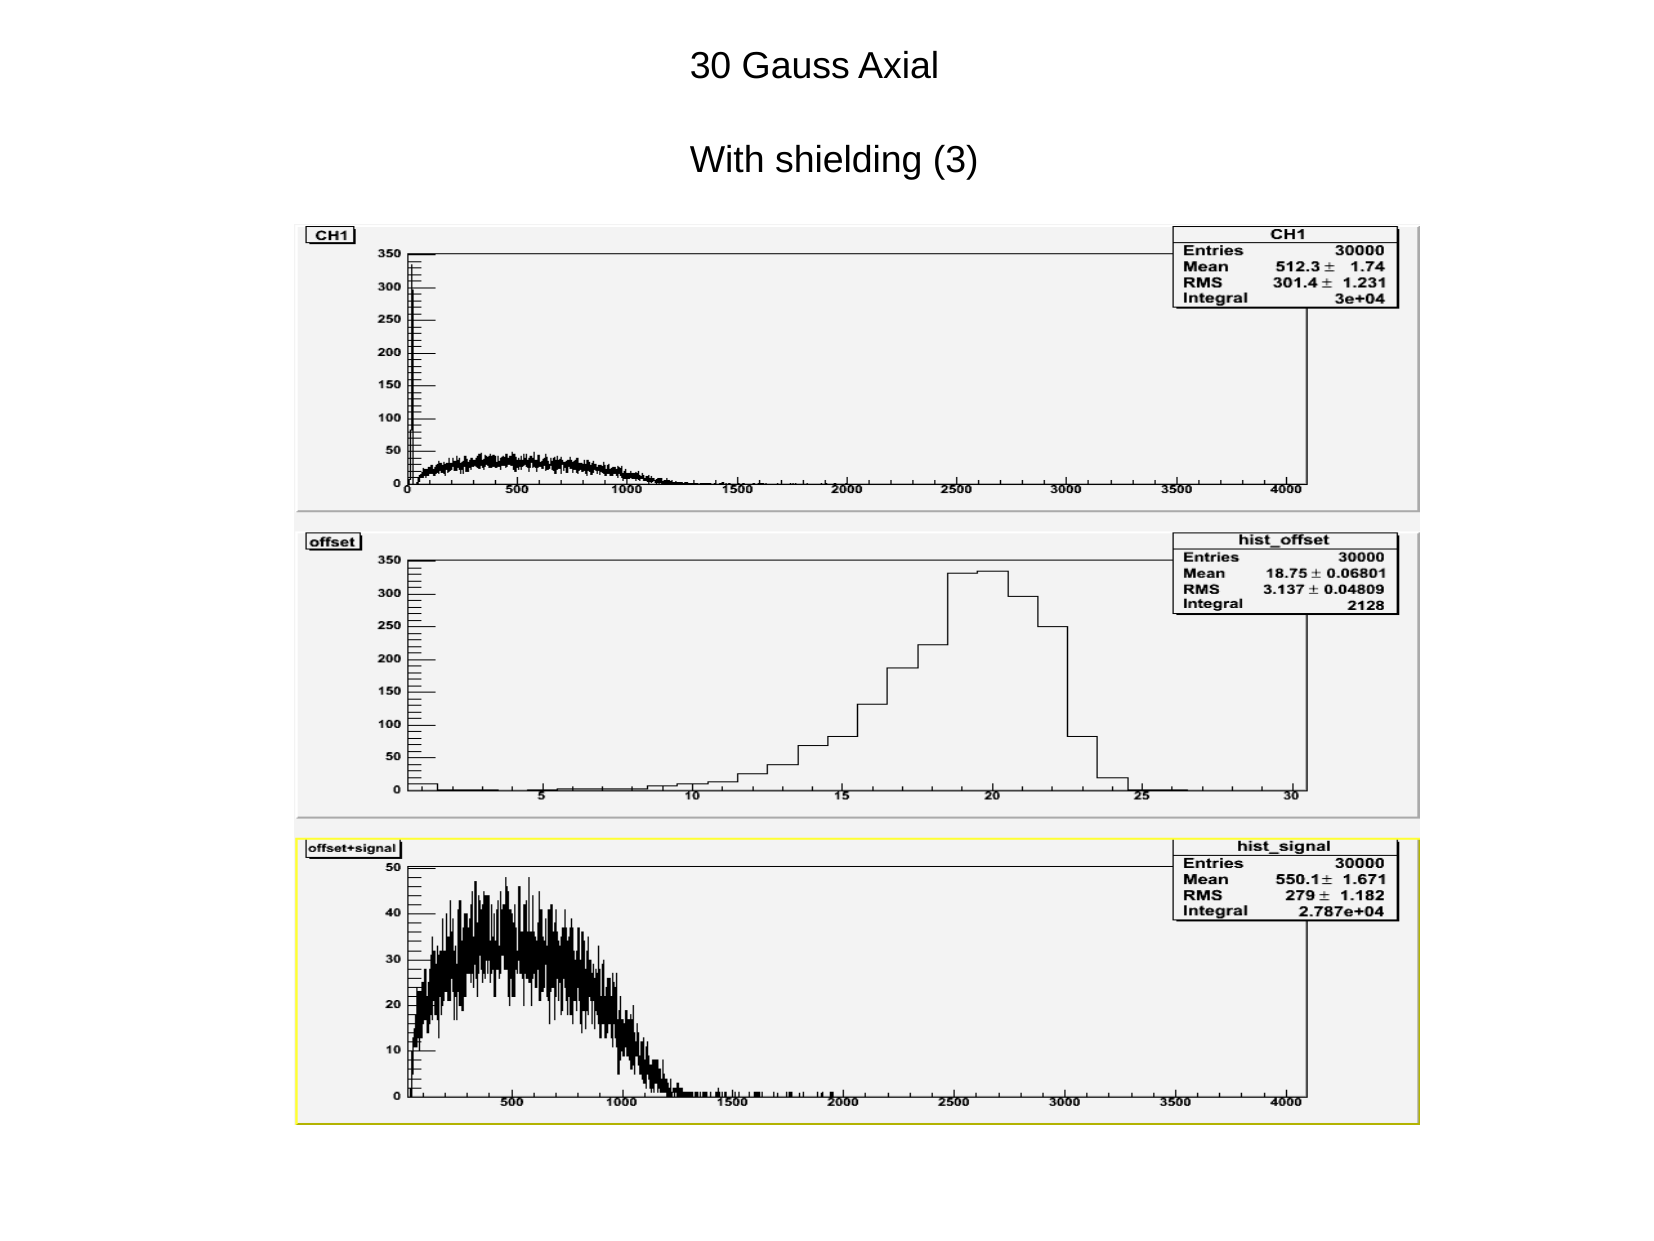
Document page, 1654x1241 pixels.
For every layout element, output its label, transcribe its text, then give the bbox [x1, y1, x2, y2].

text_box With shielding (3) [675, 130, 1013, 188]
text_box 30 Gauss Axial [675, 37, 1126, 95]
picture [294, 224, 1420, 1126]
